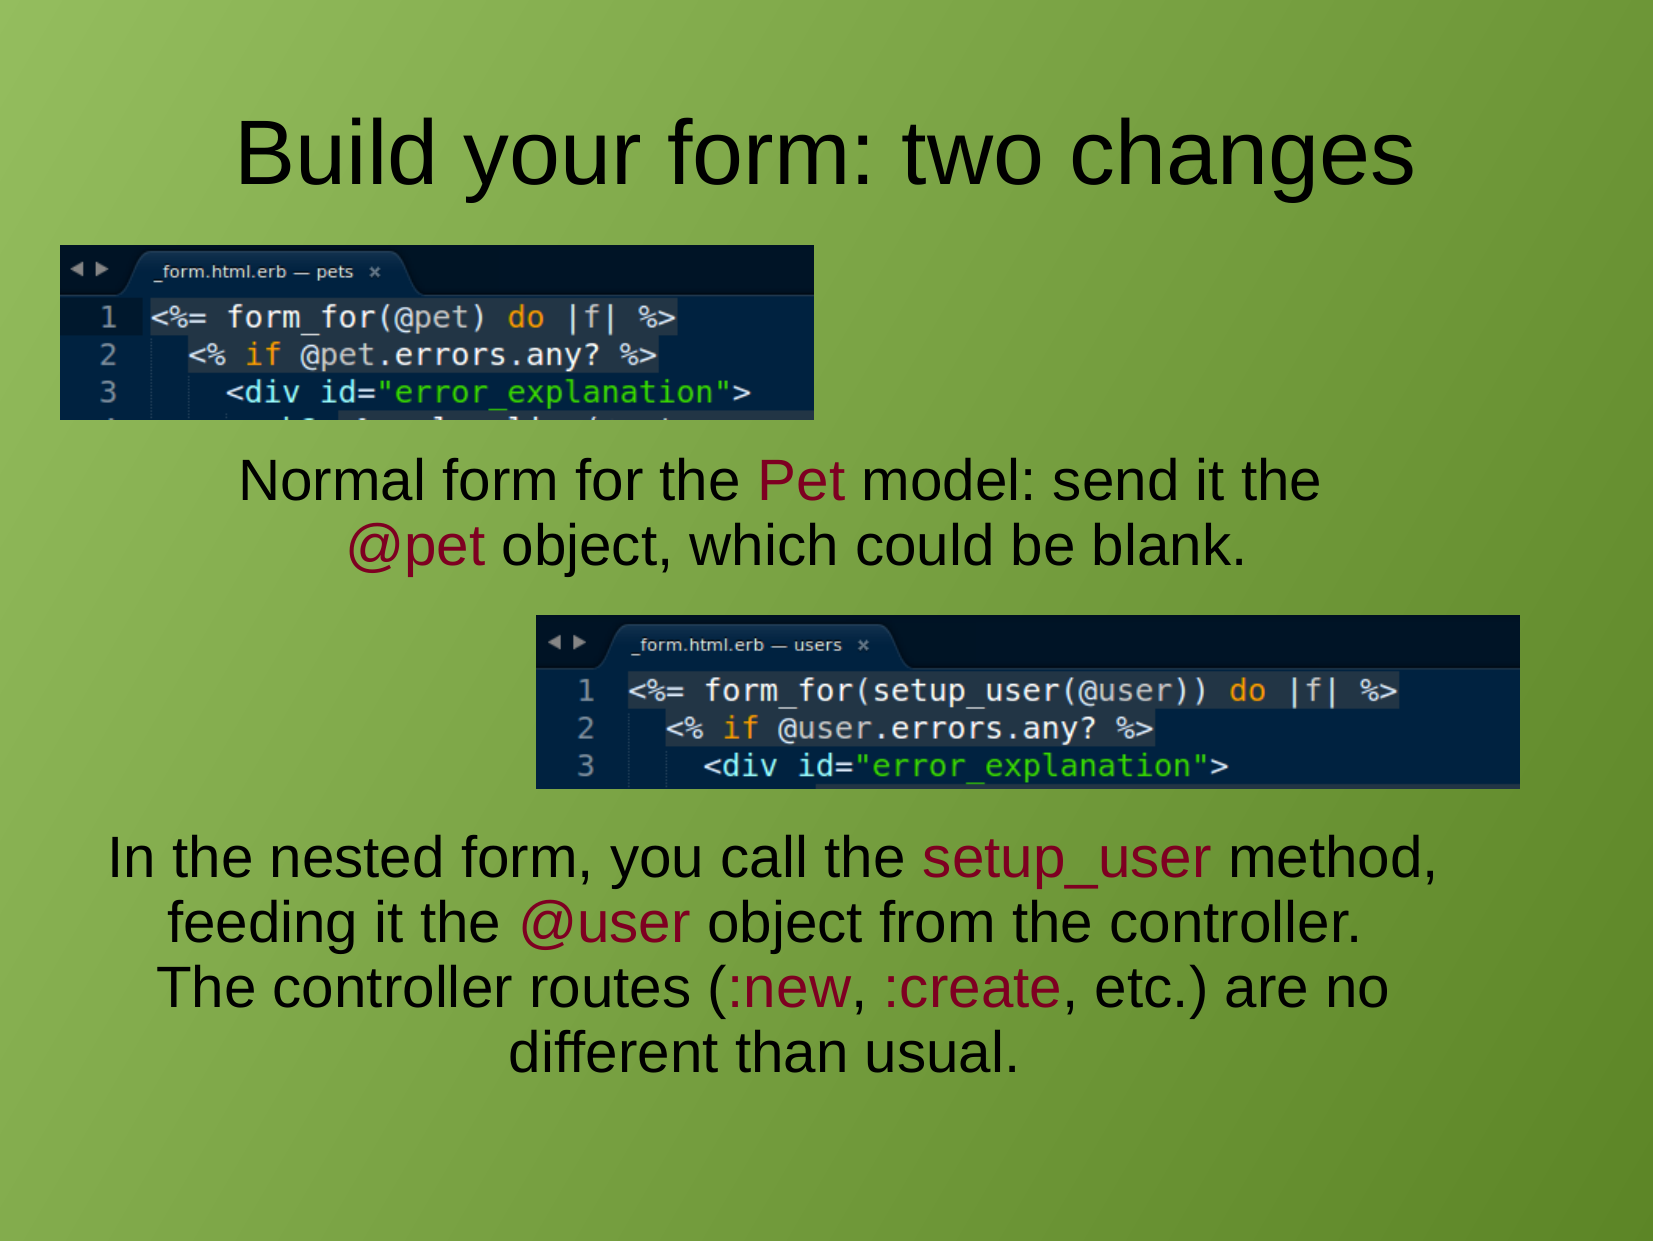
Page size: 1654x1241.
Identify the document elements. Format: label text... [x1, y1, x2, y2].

picture [536, 615, 1520, 789]
title Normal form for the Pet model: send it the @pet object, which could be blank. [75, 392, 1520, 634]
title In the nested form, you call the setup_user method, feeding it the @user object from the controller. The controller routes (:new, :create, etc.) are no different than usual. [104, 824, 1443, 1086]
picture [60, 245, 814, 421]
title Build your form: two changes [82, 49, 1571, 257]
